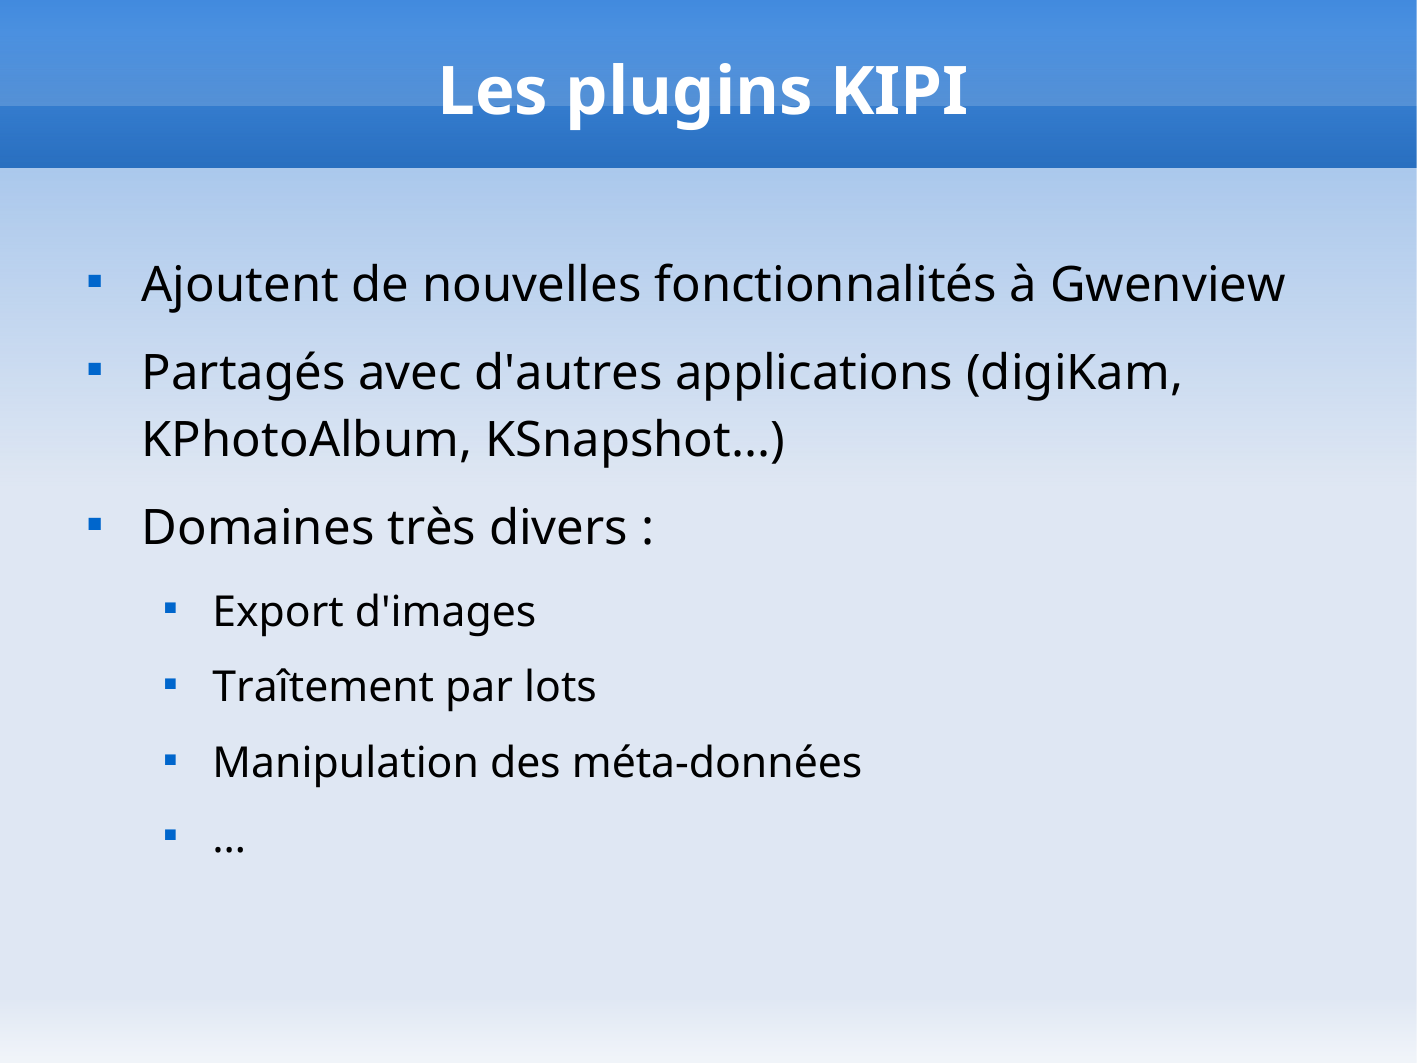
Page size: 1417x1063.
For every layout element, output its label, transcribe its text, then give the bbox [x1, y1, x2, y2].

title Les plugins KIPI [65, 0, 1341, 178]
list Ajoutent de nouvelles fonctionnalités à Gwenview Partagés avec d'autres applications (digiKam, KPhotoAlbum, KSnapshot...) Domaines très divers : Export d'images Traîtement par lots Manipulation des méta-données … [70, 248, 1346, 950]
picture [0, 0, 1417, 1063]
